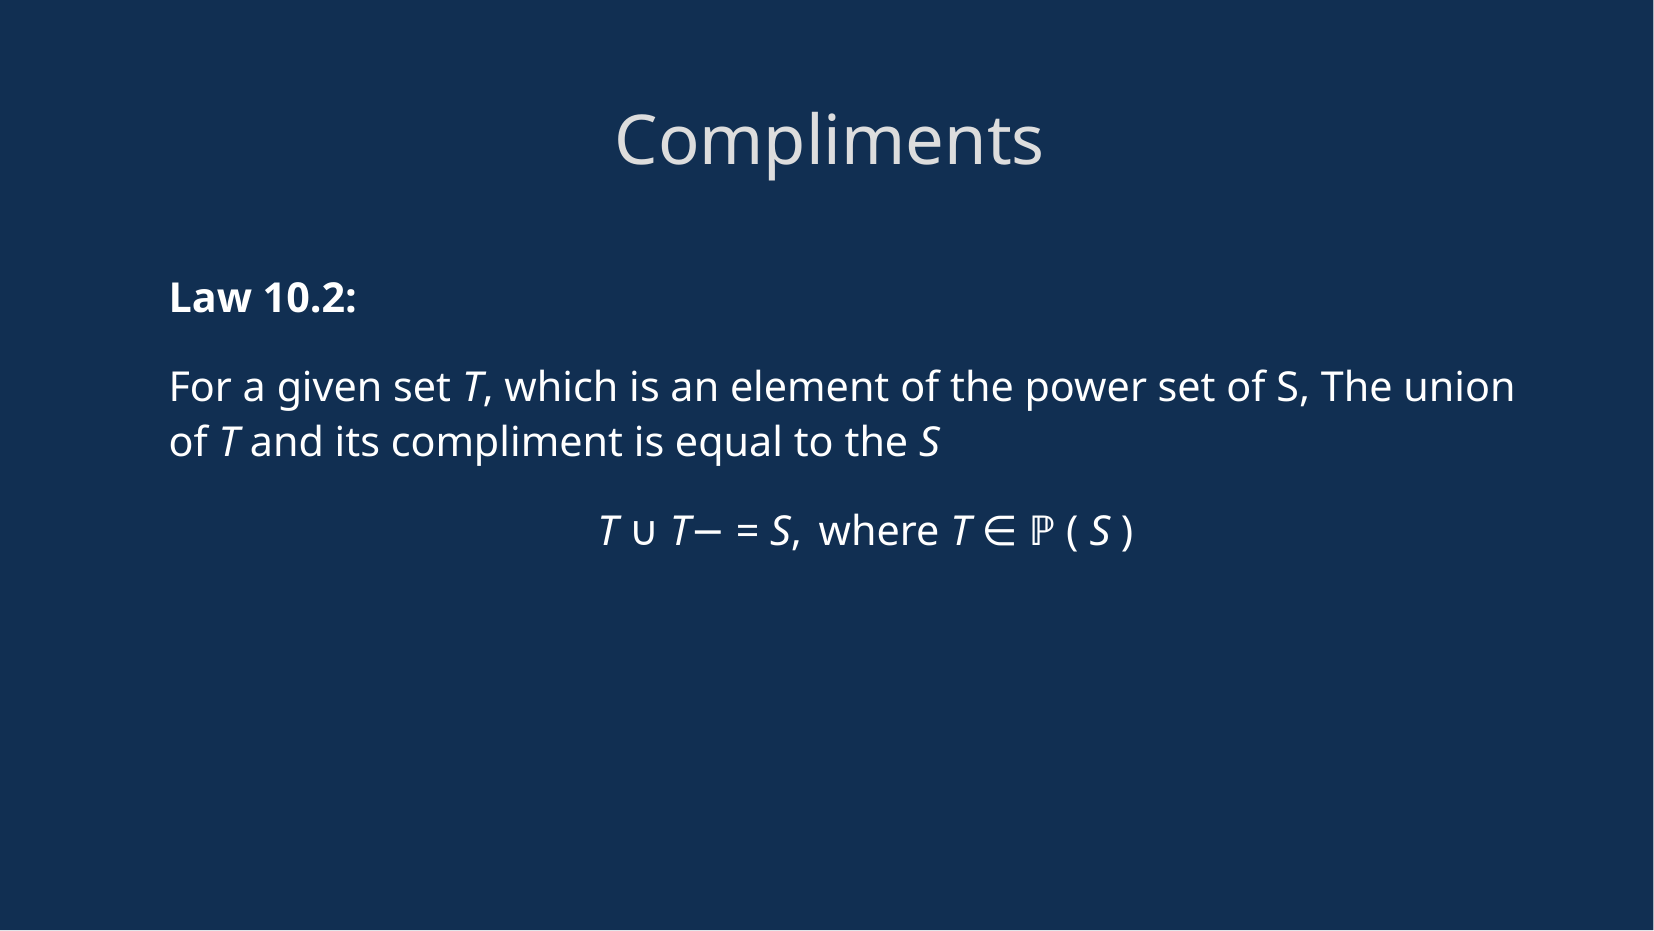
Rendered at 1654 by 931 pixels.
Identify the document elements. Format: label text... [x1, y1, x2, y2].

title Compliments [97, 56, 1563, 220]
list Law 10.2: For a given set T, which is an element of the power set of S, The union of T and its compliment is equal to the S T ∪ T− = S, where T ∈ ℙ ( S ) [97, 268, 1563, 806]
